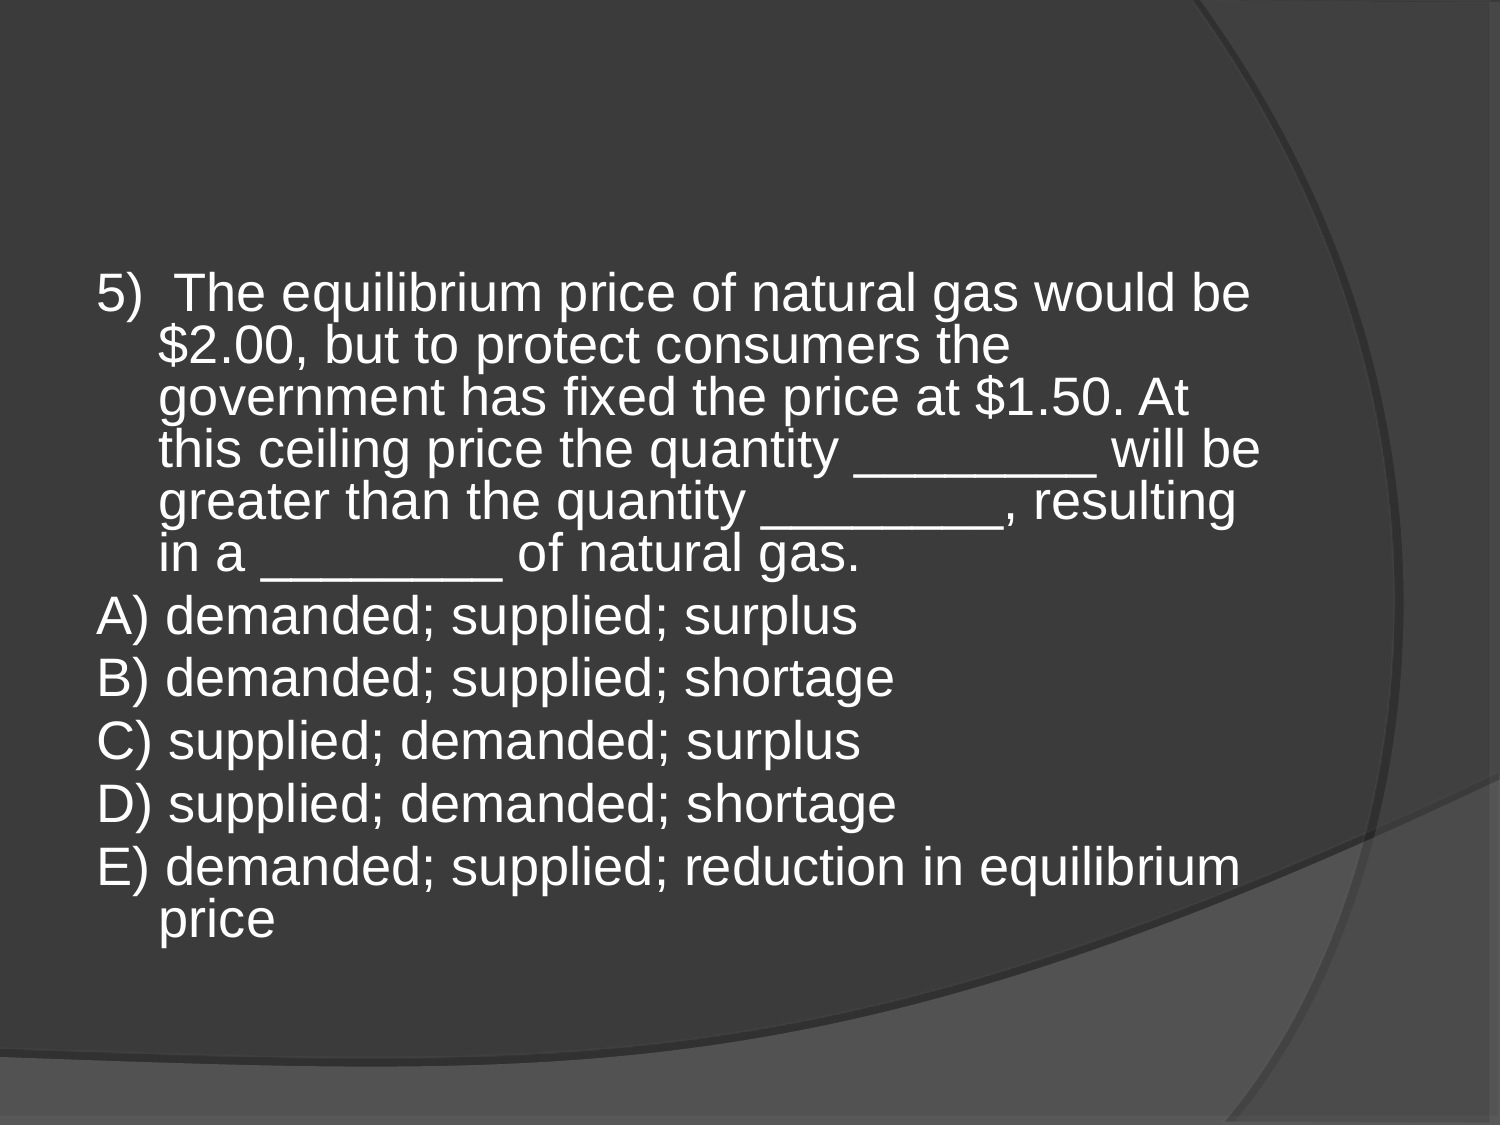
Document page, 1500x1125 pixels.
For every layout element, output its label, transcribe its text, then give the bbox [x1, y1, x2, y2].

list 5) The equilibrium price of natural gas would be $2.00, but to protect consumers the government has fixed the price at $1.50. At this ceiling price the quantity ________ will be greater than the quantity ________, resulting in a ________ of natural gas. A) demanded; supplied; surplus B) demanded; supplied; shortage C) supplied; demanded; surplus D) supplied; demanded; shortage E) demanded; supplied; reduction in equilibrium price [75, 262, 1300, 1005]
